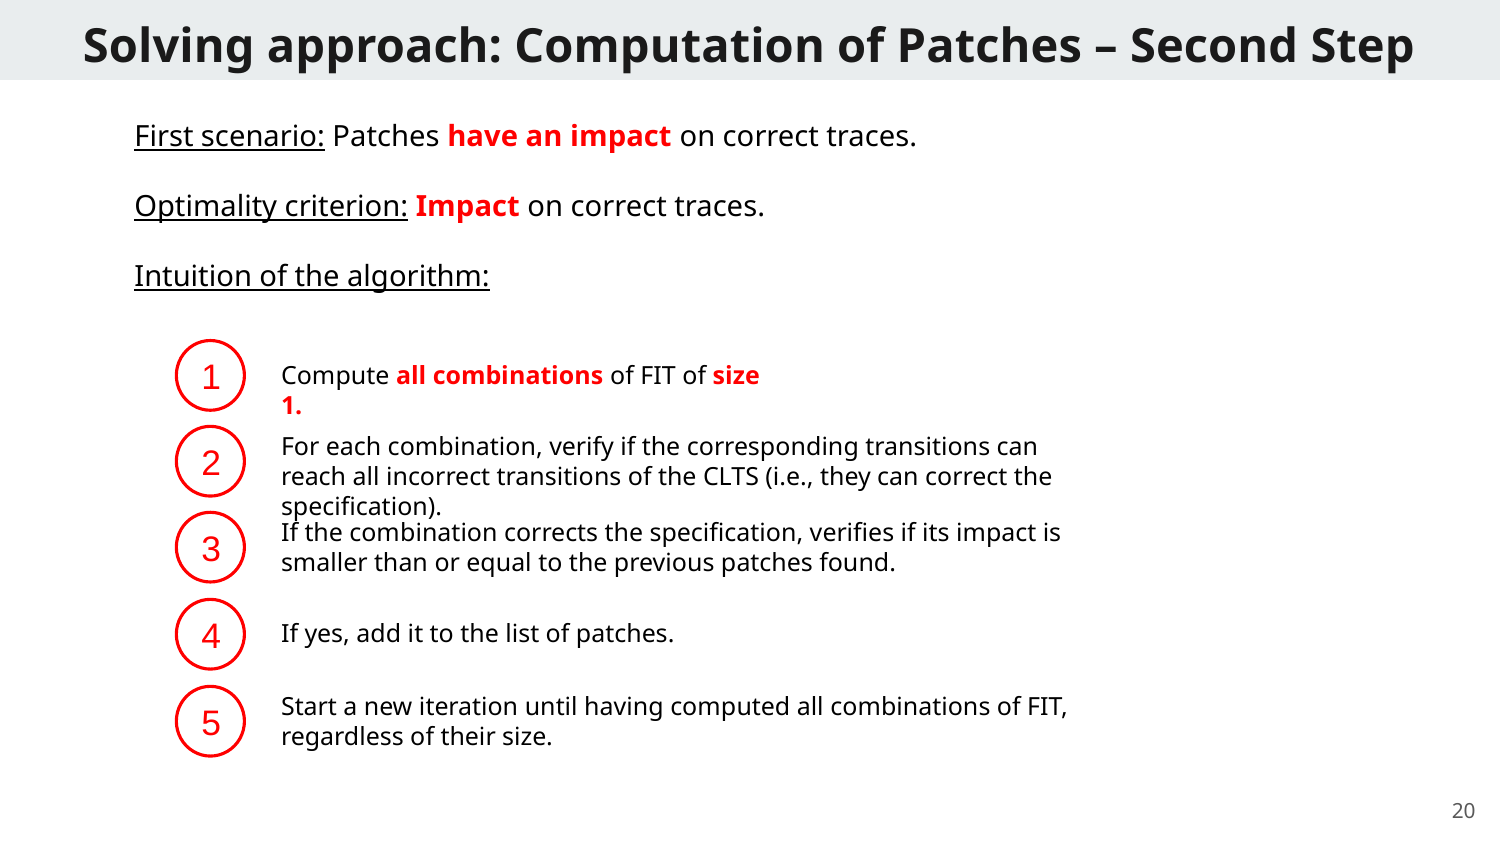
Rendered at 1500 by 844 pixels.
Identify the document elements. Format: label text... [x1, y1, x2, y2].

title Solving approach: Computation of Patches – Second Step [24, 0, 1476, 88]
text_box 5 [176, 686, 245, 757]
text_box For each combination, verify if the corresponding transitions can reach all incorrect transitions of the CLTS (i.e., they can correct the specification). [266, 415, 1123, 501]
text_box If yes, add it to the list of patches. [266, 602, 1123, 663]
text_box 3 [176, 512, 245, 582]
text_box Start a new iteration until having computed all combinations of FIT, regardless of their size. [266, 675, 1123, 766]
text_box 2 [176, 426, 245, 497]
slide_number <numéro> [1400, 779, 1491, 844]
text_box Compute all combinations of FIT of size 1. [265, 345, 788, 436]
text_box 4 [176, 599, 245, 670]
text_box First scenario: Patches have an impact on correct traces. Optimality criterion: Impact on correct traces. Intuition of the algorithm: [119, 102, 1017, 308]
text_box If the combination corrects the specification, verifies if its impact is smaller than or equal to the previous patches found. [266, 501, 1123, 592]
text_box 1 [176, 340, 245, 411]
